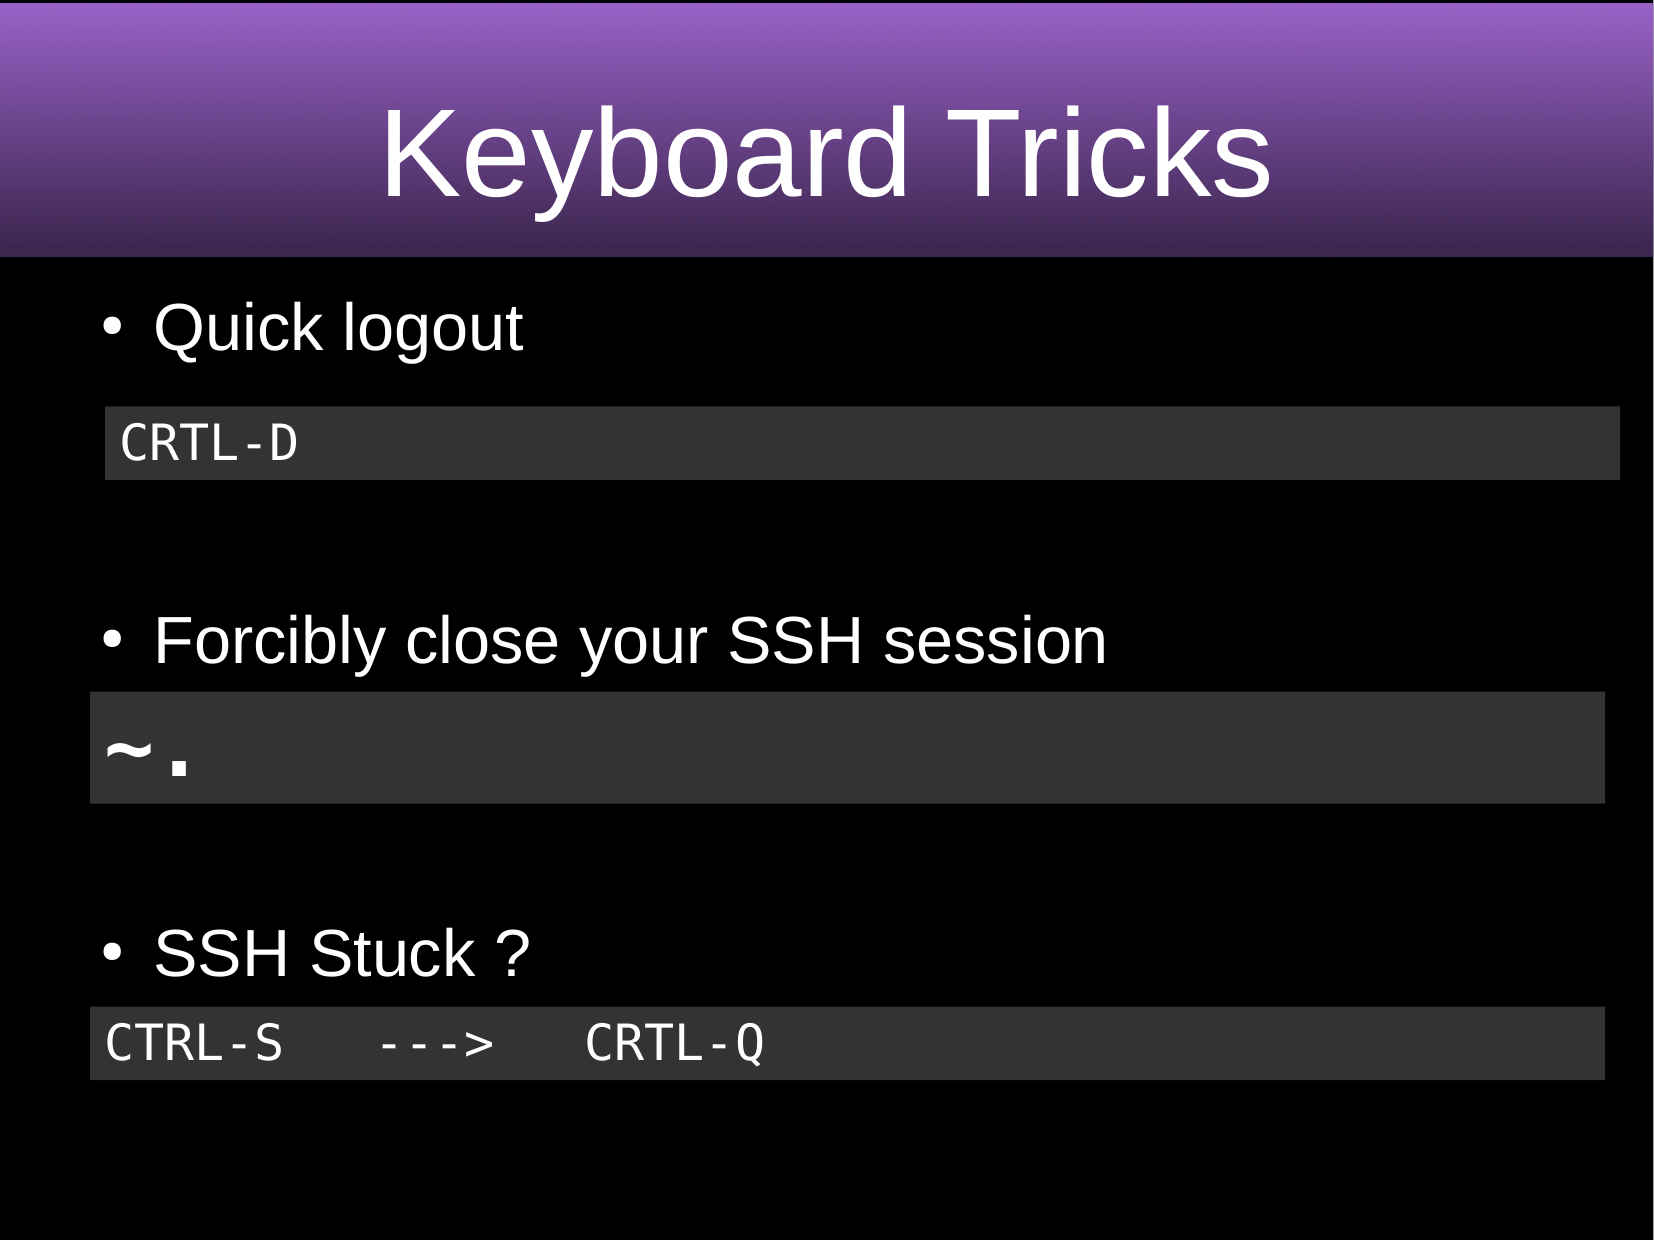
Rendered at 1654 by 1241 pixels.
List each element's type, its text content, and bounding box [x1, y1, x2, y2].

text_box CTRL-S ---> CRTL-Q [90, 1006, 1606, 1081]
picture [0, 3, 1654, 257]
list Quick logout Forcibly close your SSH session SSH Stuck ? [82, 290, 1571, 1130]
title Keyboard Tricks [82, 49, 1571, 257]
text_box CRTL-D [105, 406, 1621, 480]
text_box ~. [90, 691, 1606, 804]
